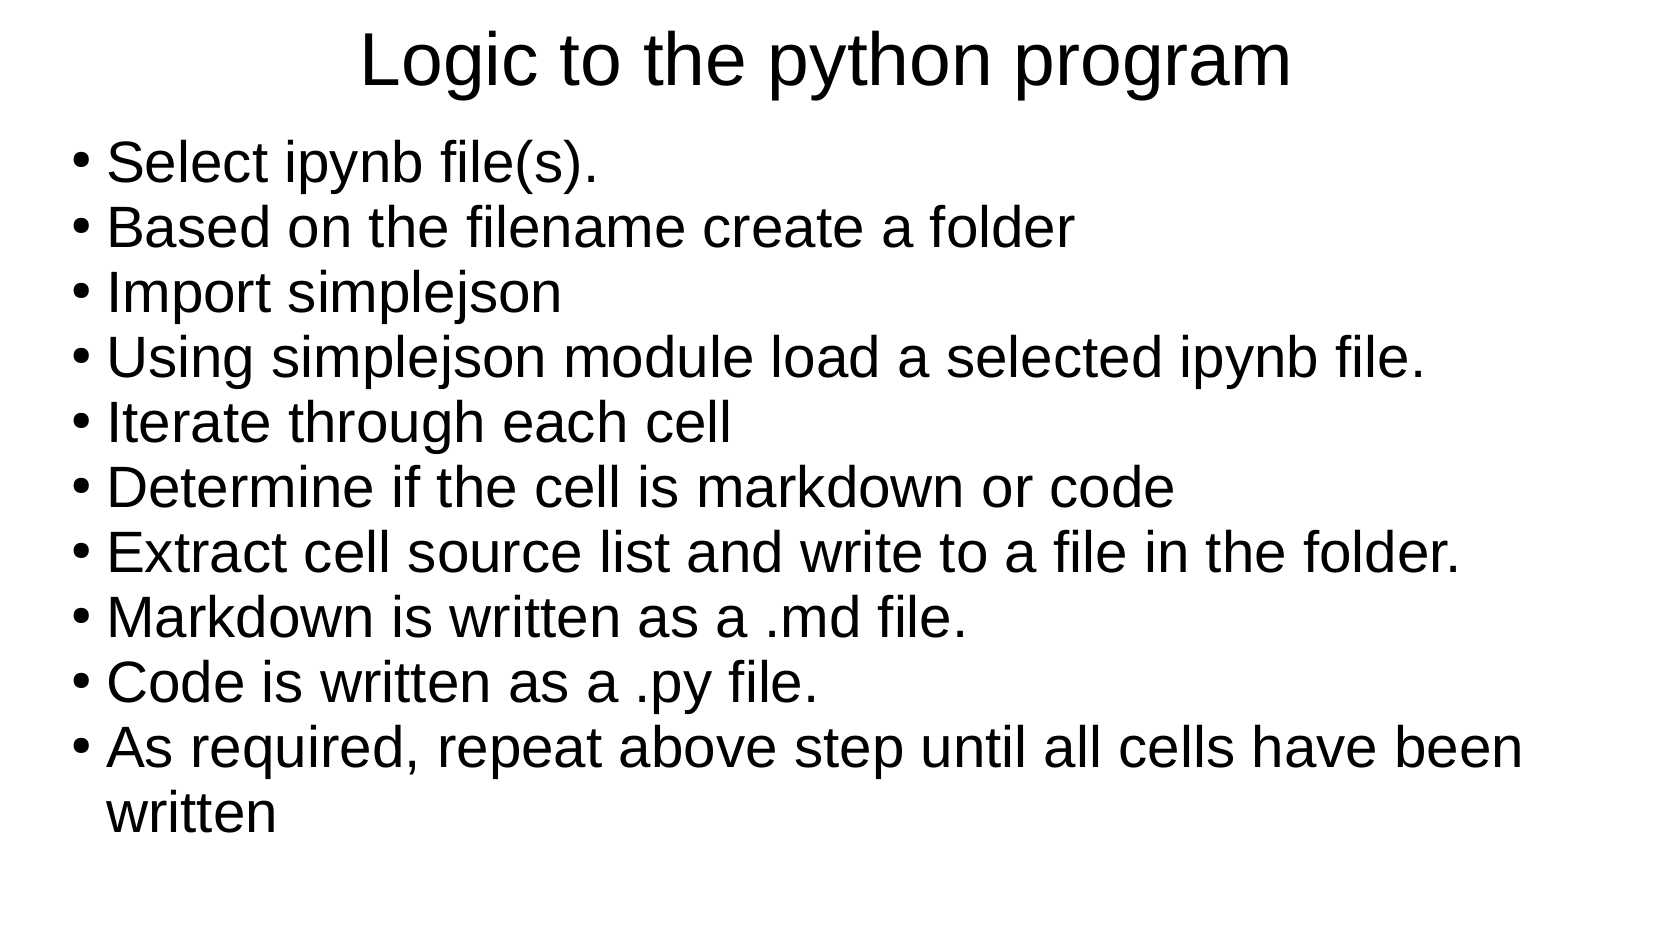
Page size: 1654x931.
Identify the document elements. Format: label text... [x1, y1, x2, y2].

title Logic to the python program [82, 13, 1571, 107]
subtitle Select ipynb file(s). Based on the filename create a folder Import simplejson Using simplejson module load a selected ipynb file. Iterate through each cell Determine if the cell is markdown or code Extract cell source list and write to a file in the folder. Markdown is written as a .md file. Code is written as a .py file. As required, repeat above step until all cells have been written [70, 129, 1642, 845]
